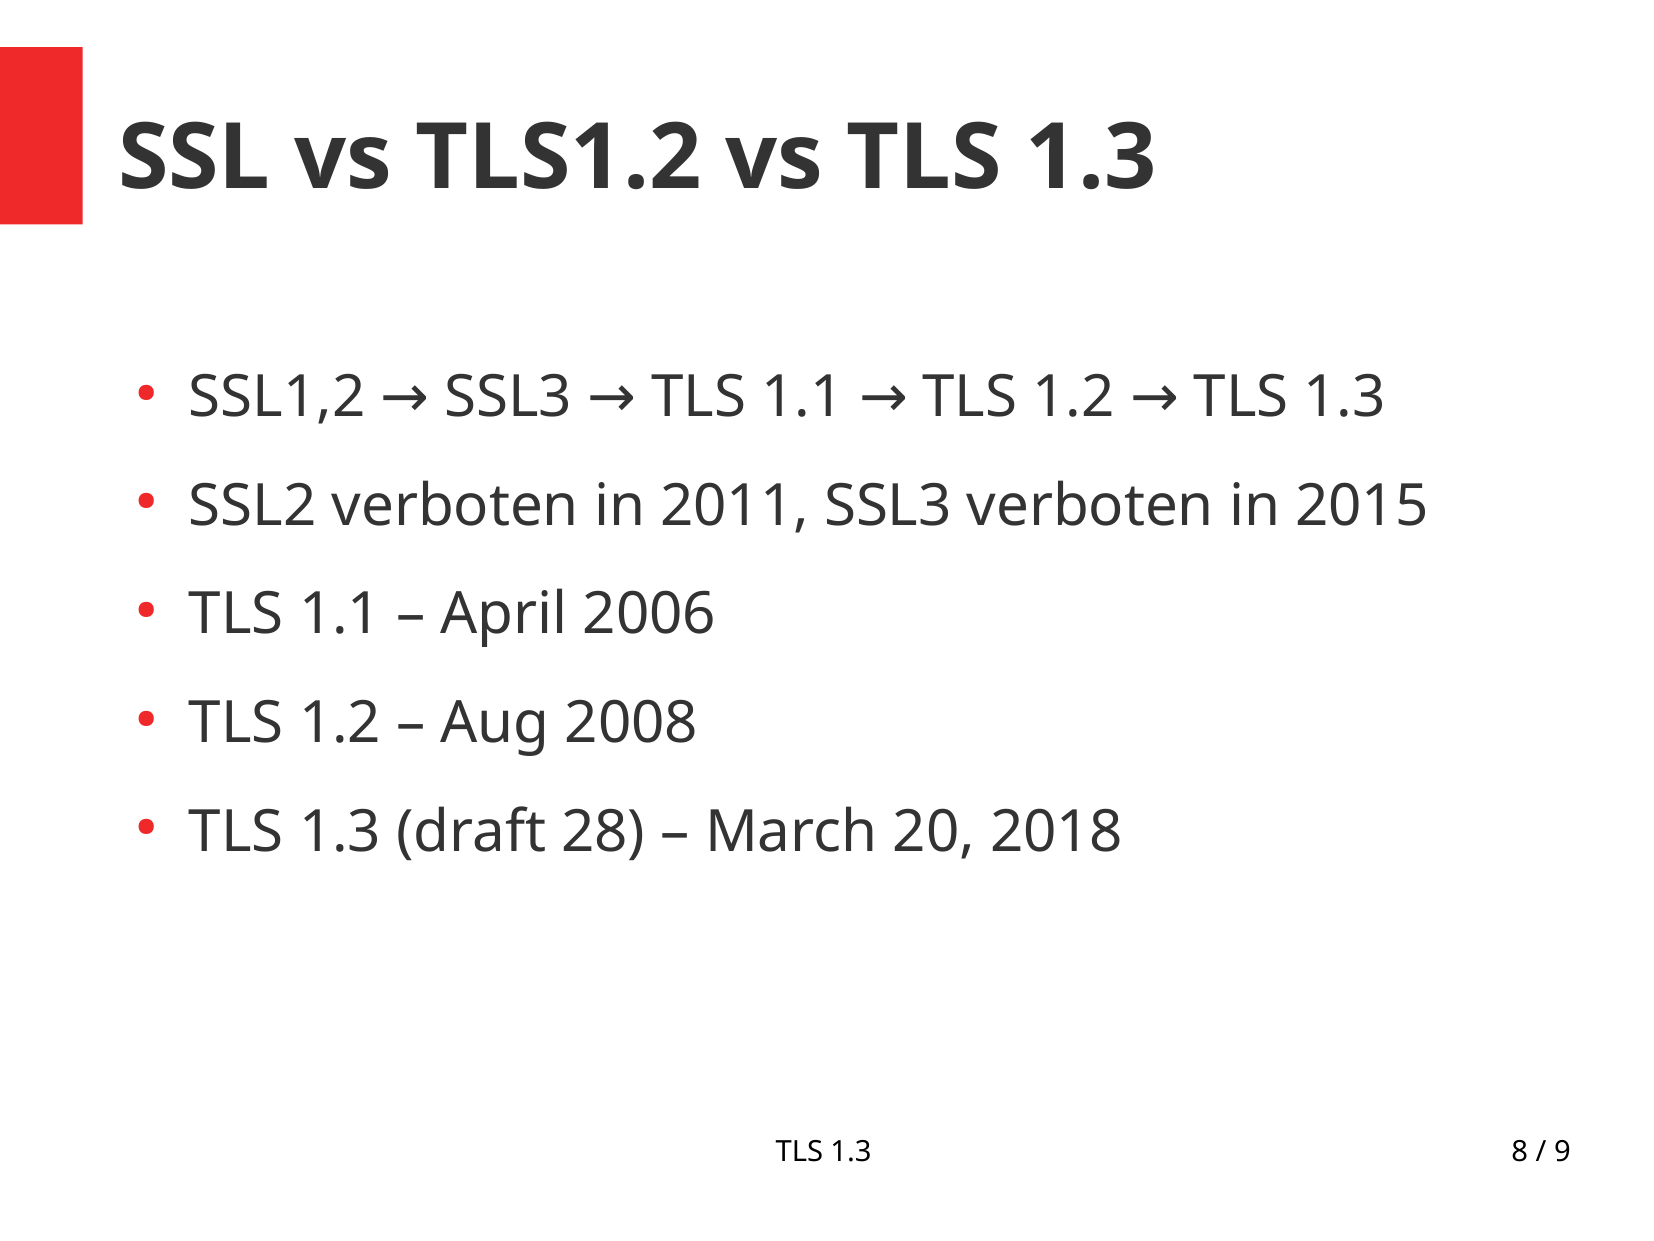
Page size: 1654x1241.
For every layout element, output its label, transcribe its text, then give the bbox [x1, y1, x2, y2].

list SSL1,2 → SSL3 → TLS 1.1 → TLS 1.2 → TLS 1.3 SSL2 verboten in 2011, SSL3 verboten in 2015 TLS 1.1 – April 2006 TLS 1.2 – Aug 2008 TLS 1.3 (draft 28) – March 20, 2018 [118, 354, 1536, 1074]
title SSL vs TLS1.2 vs TLS 1.3 [118, 49, 1571, 257]
